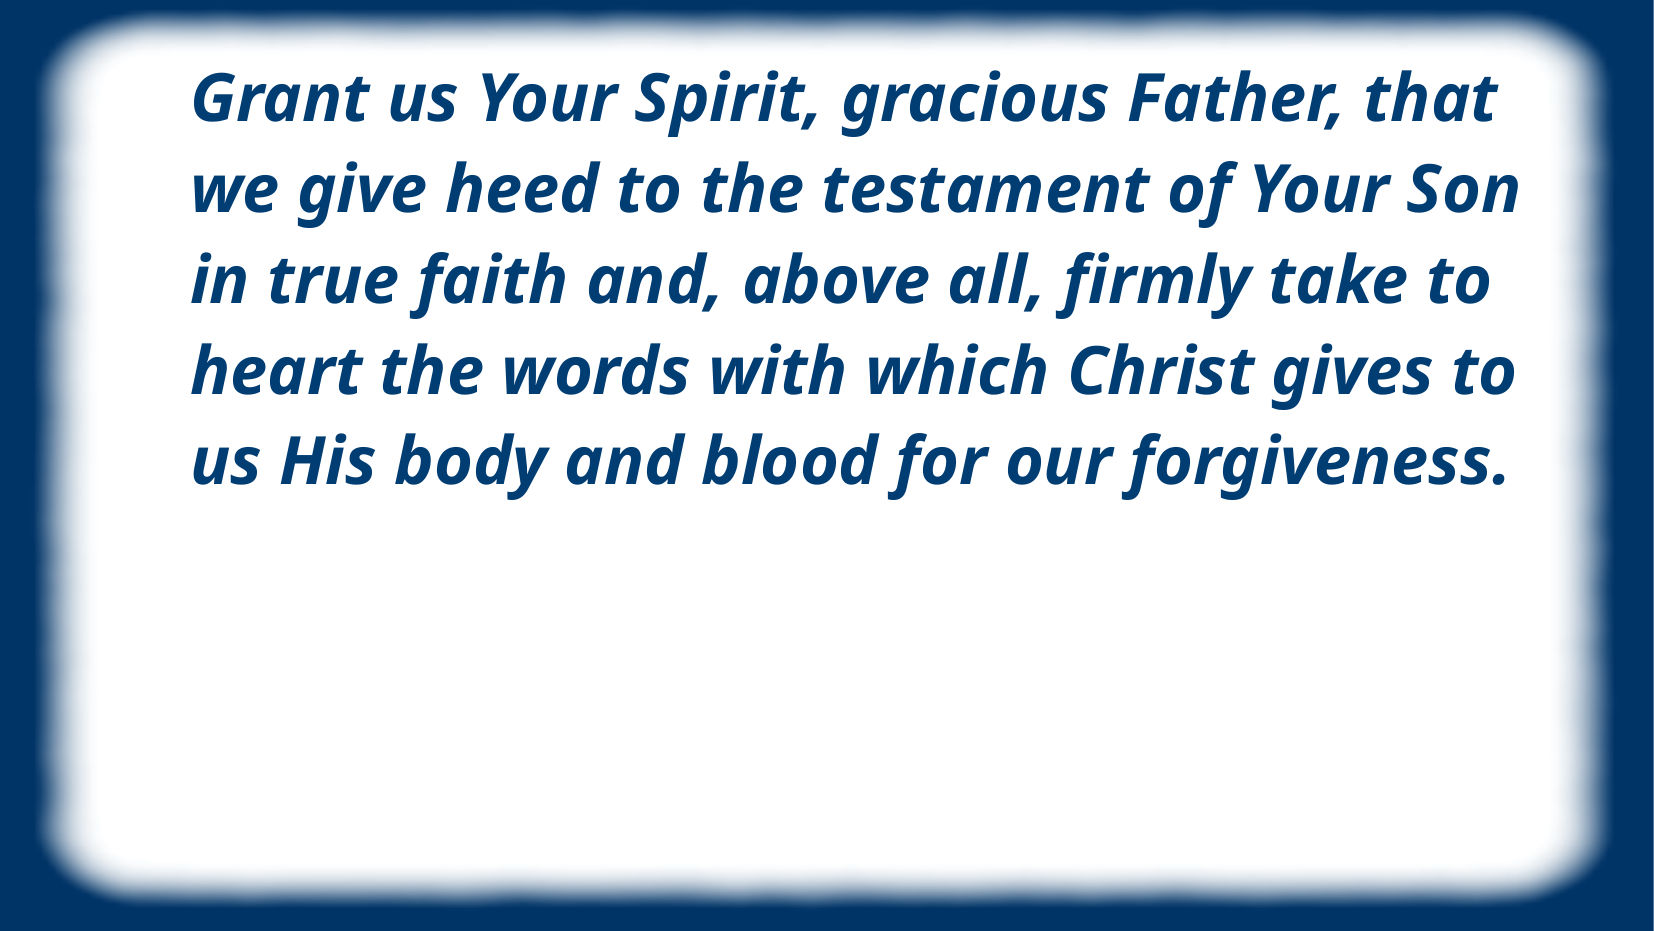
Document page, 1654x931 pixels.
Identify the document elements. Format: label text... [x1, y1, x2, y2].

text_box Grant us Your Spirit, gracious Father, that we give heed to the testament of Your Son in true faith and, above all, firmly take to heart the words with which Christ gives to us His body and blood for our forgiveness. [106, 43, 1547, 502]
picture [0, 0, 1654, 931]
